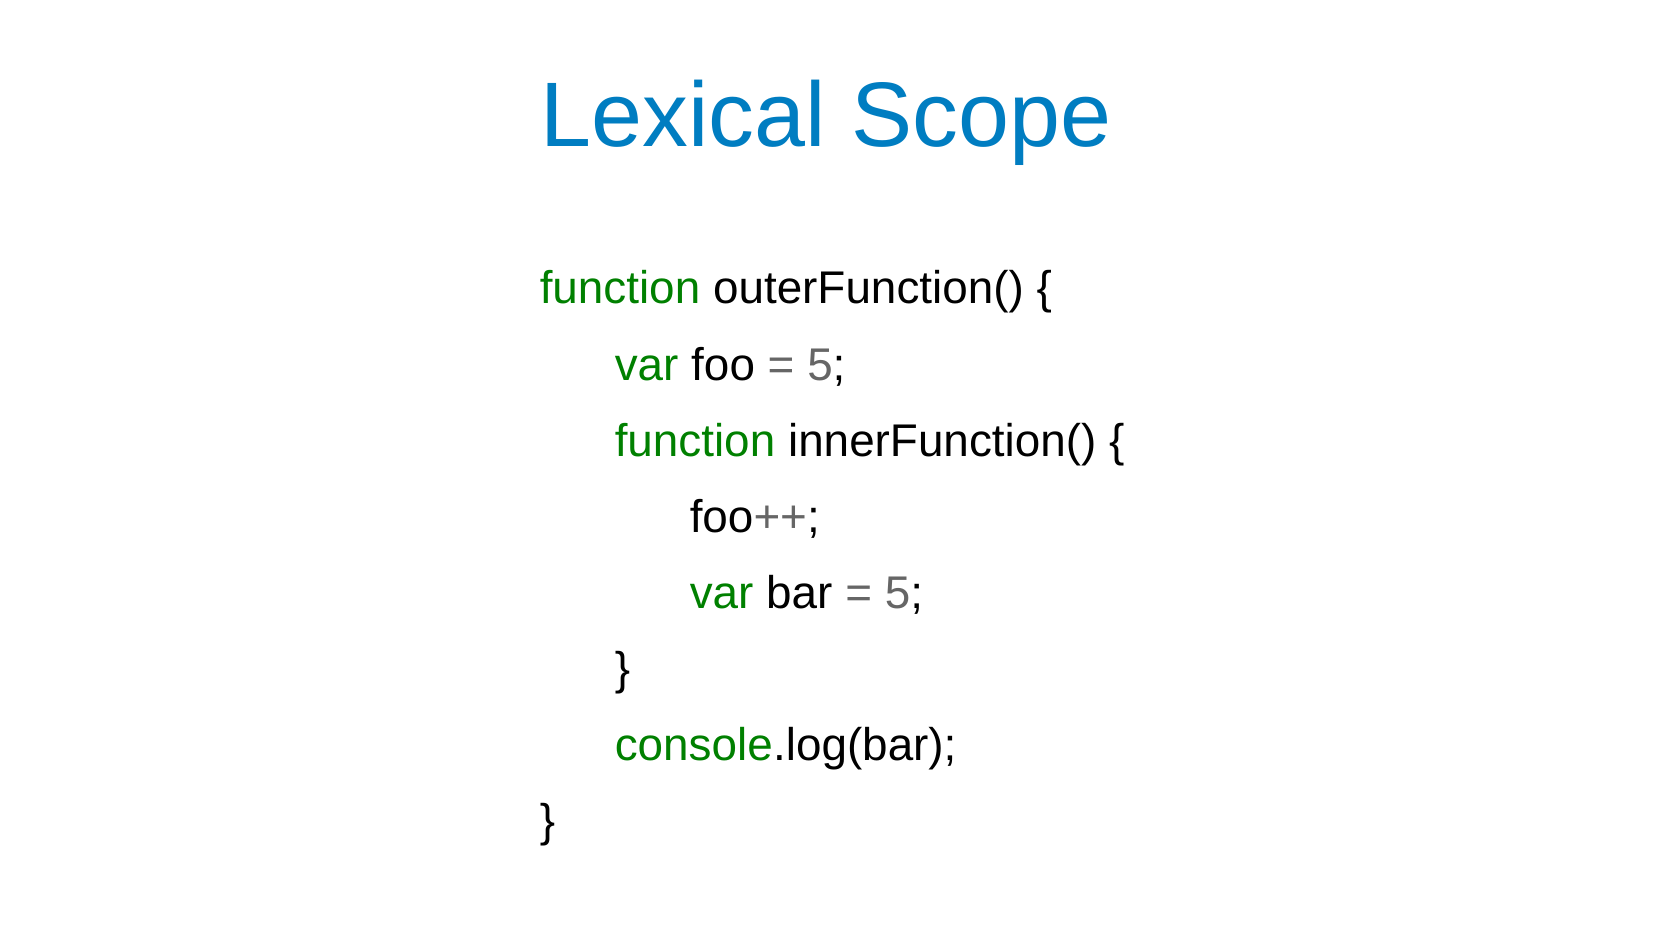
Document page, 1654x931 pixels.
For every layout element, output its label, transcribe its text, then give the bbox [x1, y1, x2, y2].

title Lexical Scope [82, 37, 1571, 193]
text_box function outerFunction() { var foo = 5; function innerFunction() { foo++; var bar = 5; } console.log(bar); } [525, 255, 1186, 856]
